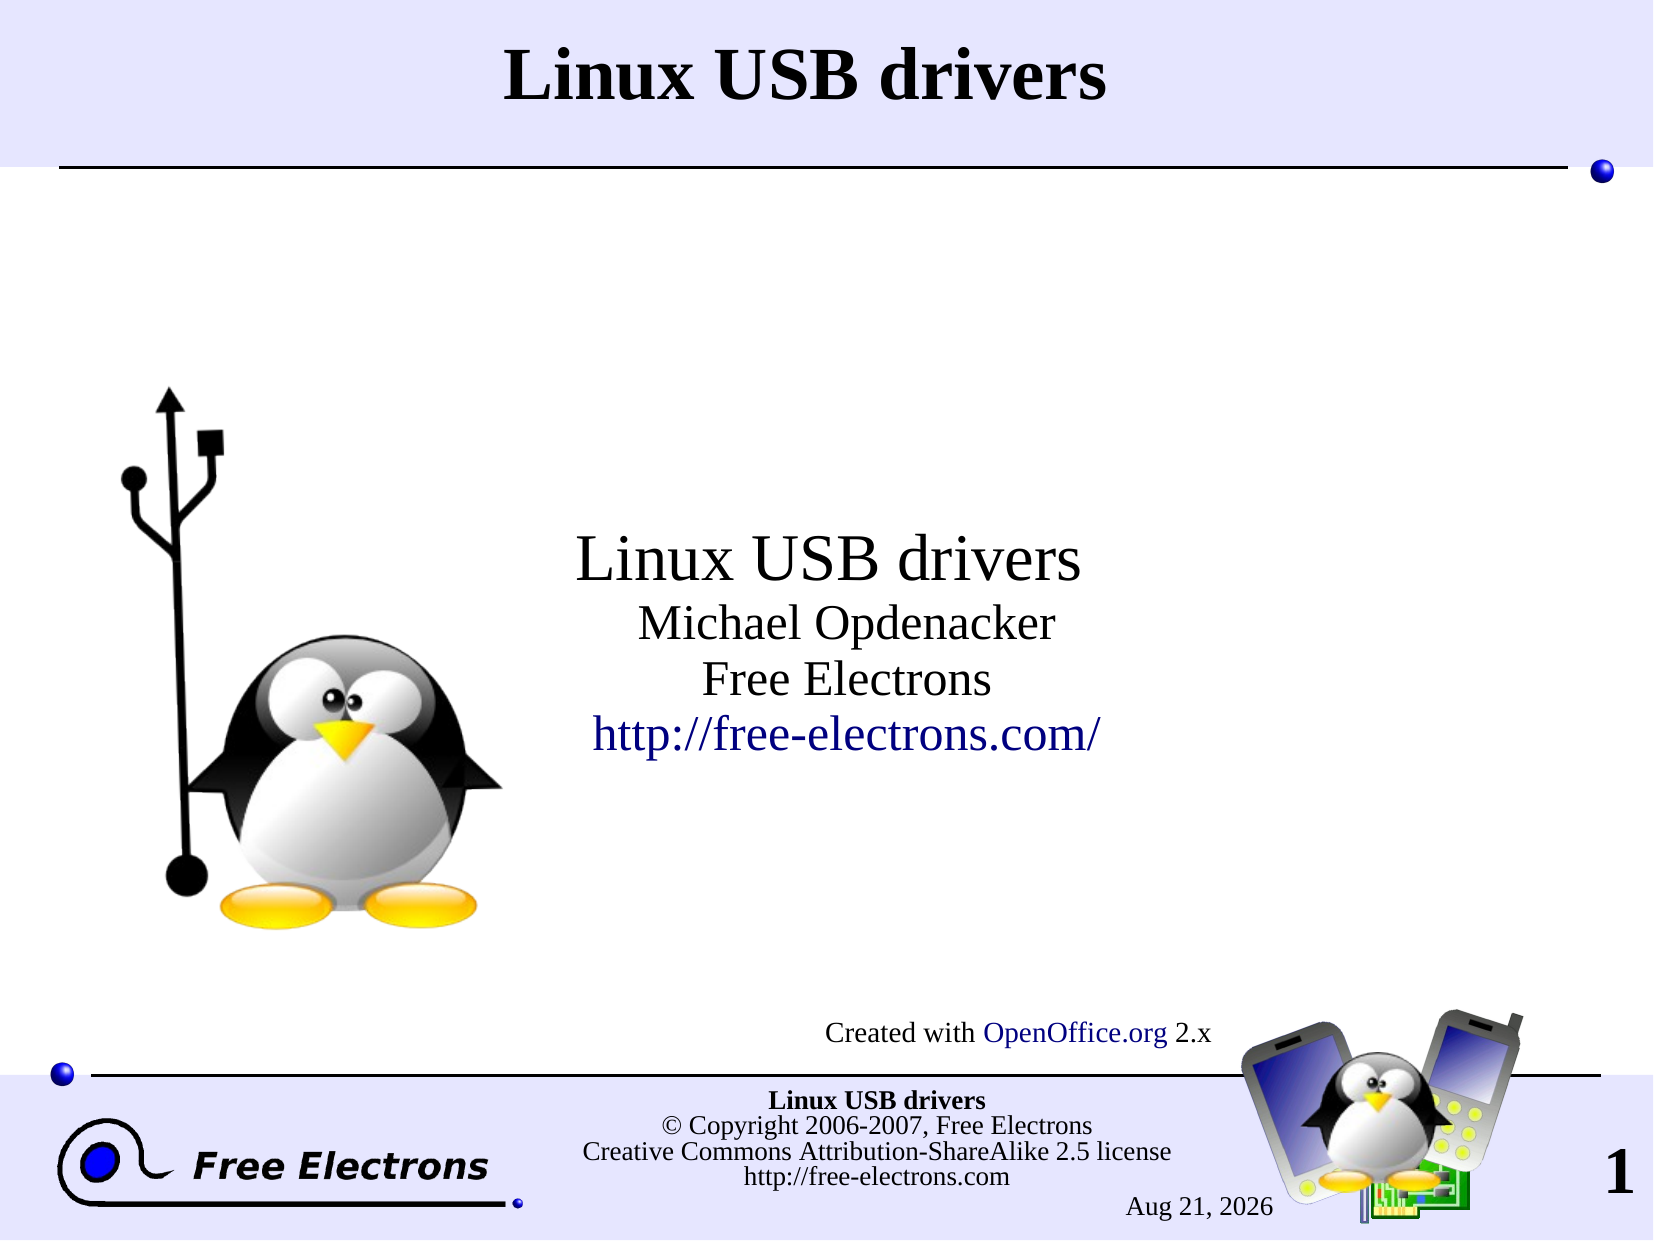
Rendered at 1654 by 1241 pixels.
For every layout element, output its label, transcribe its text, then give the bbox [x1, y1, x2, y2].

text_box Created with OpenOffice.org 2.x [825, 1016, 1217, 1052]
picture [85, 367, 555, 954]
subtitle Linux USB drivers Michael Opdenacker Free Electrons http://free-electrons.com/ [105, 216, 1518, 1066]
title Linux USB drivers [60, 18, 1551, 132]
picture [1231, 1007, 1538, 1241]
picture [50, 1107, 527, 1216]
